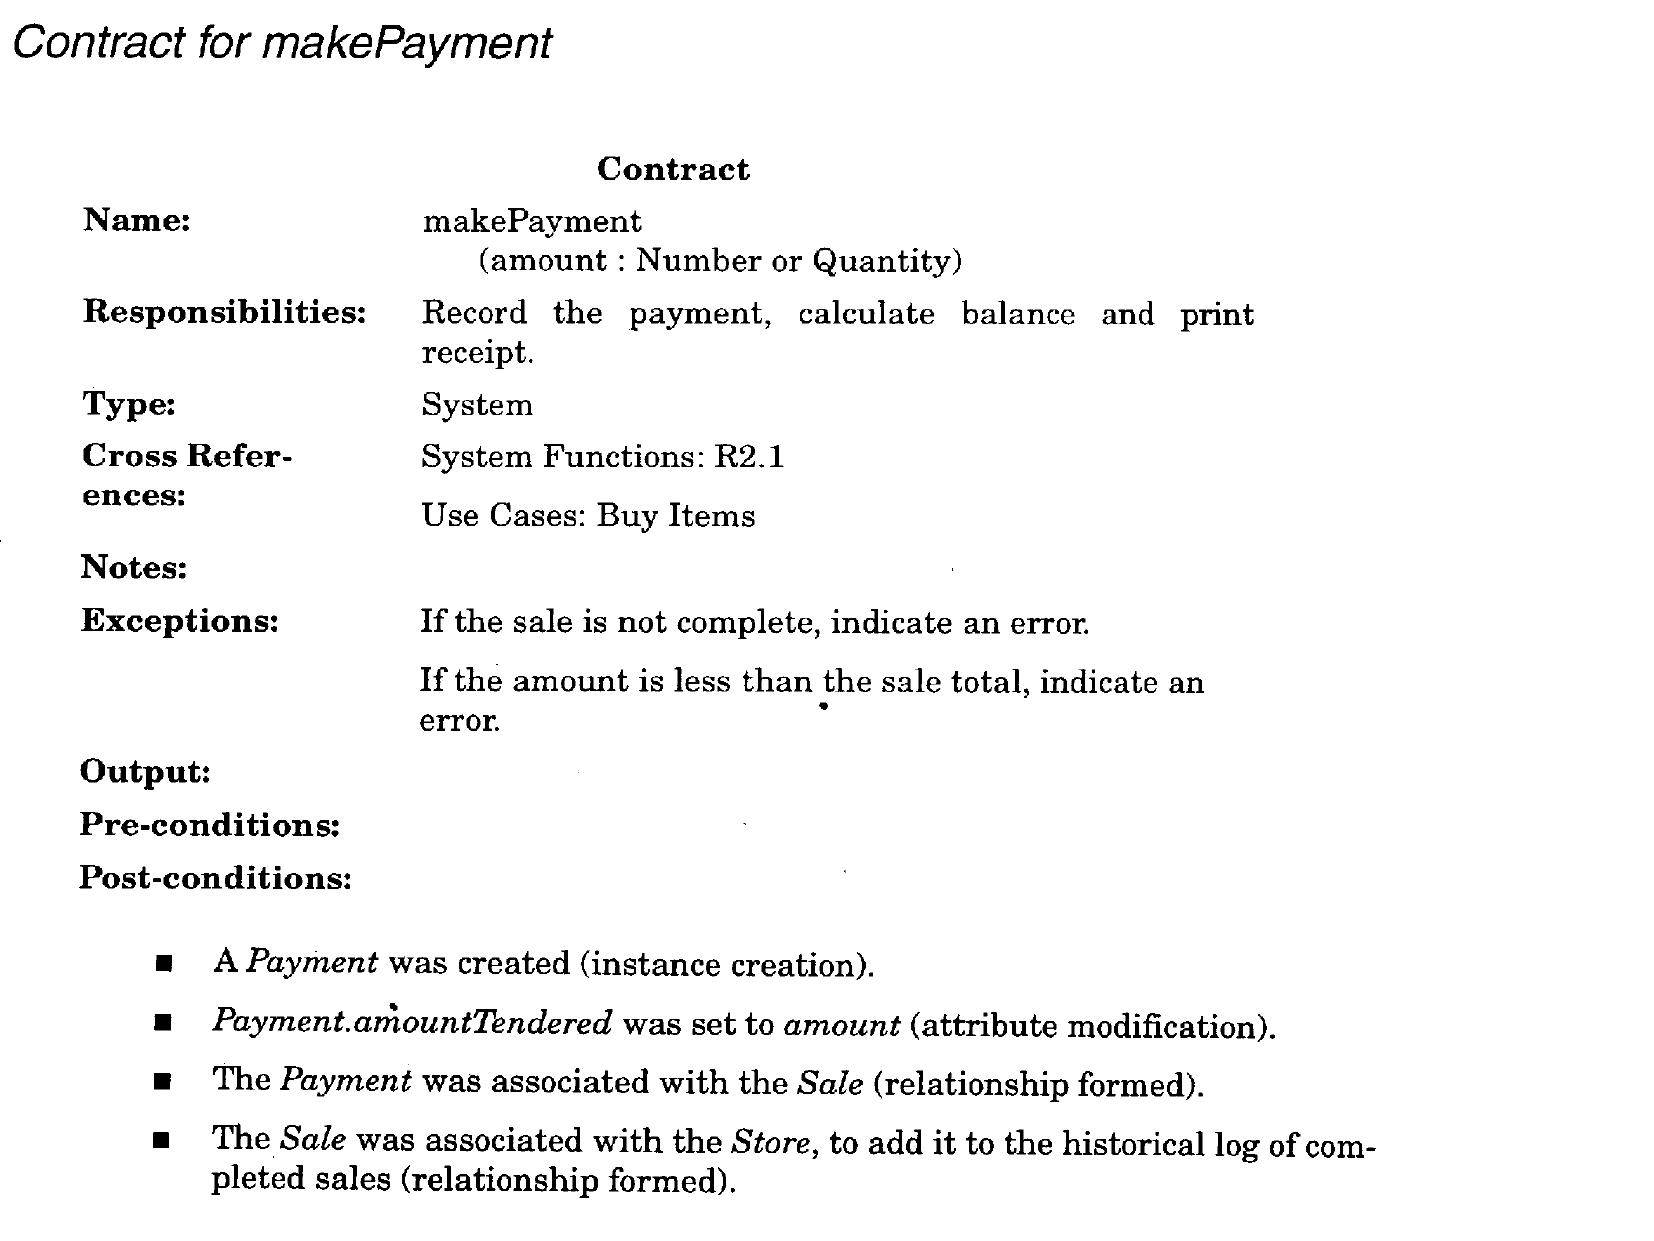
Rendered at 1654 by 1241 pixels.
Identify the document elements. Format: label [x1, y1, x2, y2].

picture [0, 14, 1381, 1213]
